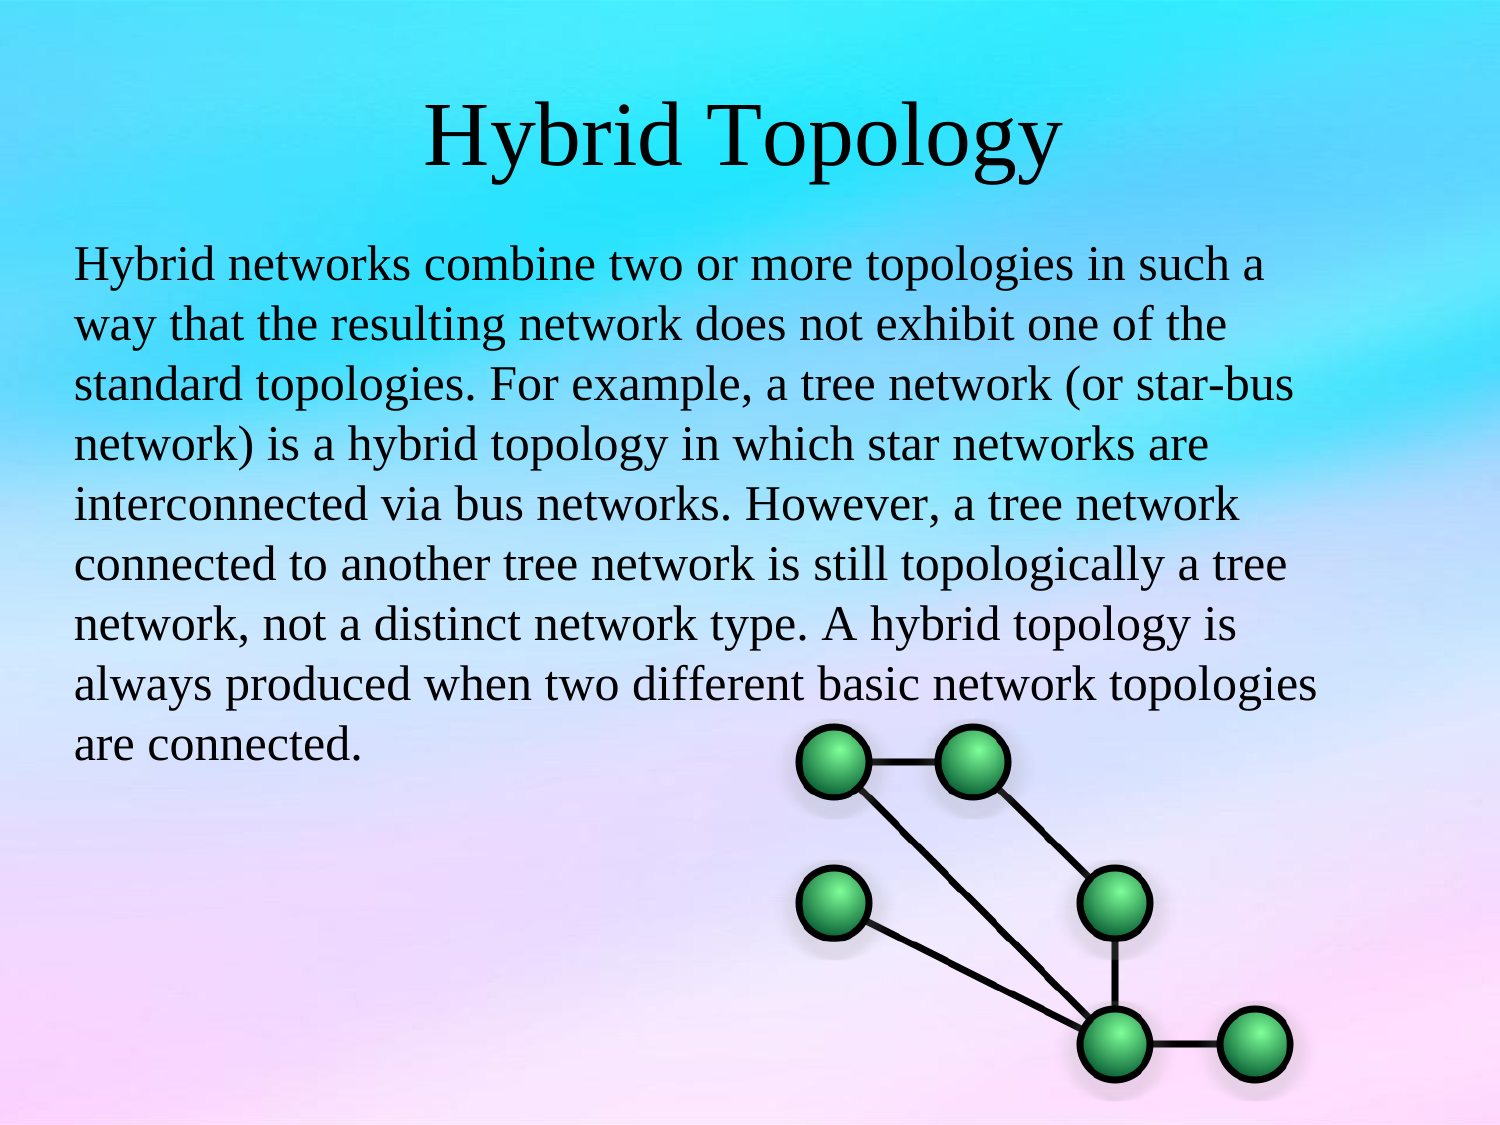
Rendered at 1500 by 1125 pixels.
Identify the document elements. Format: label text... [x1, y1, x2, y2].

title Hybrid Topology [106, 35, 1382, 223]
text_box Hybrid networks combine two or more topologies in such a way that the resulting network does not exhibit one of the standard topologies. For example, a tree network (or star-bus network) is a hybrid topology in which star networks are interconnected via bus networks. However, a tree network connected to another tree network is still topologically a tree network, not a distinct network type. A hybrid topology is always produced when two different basic network topologies are connected. [59, 222, 1335, 814]
picture [0, 0, 1500, 1125]
